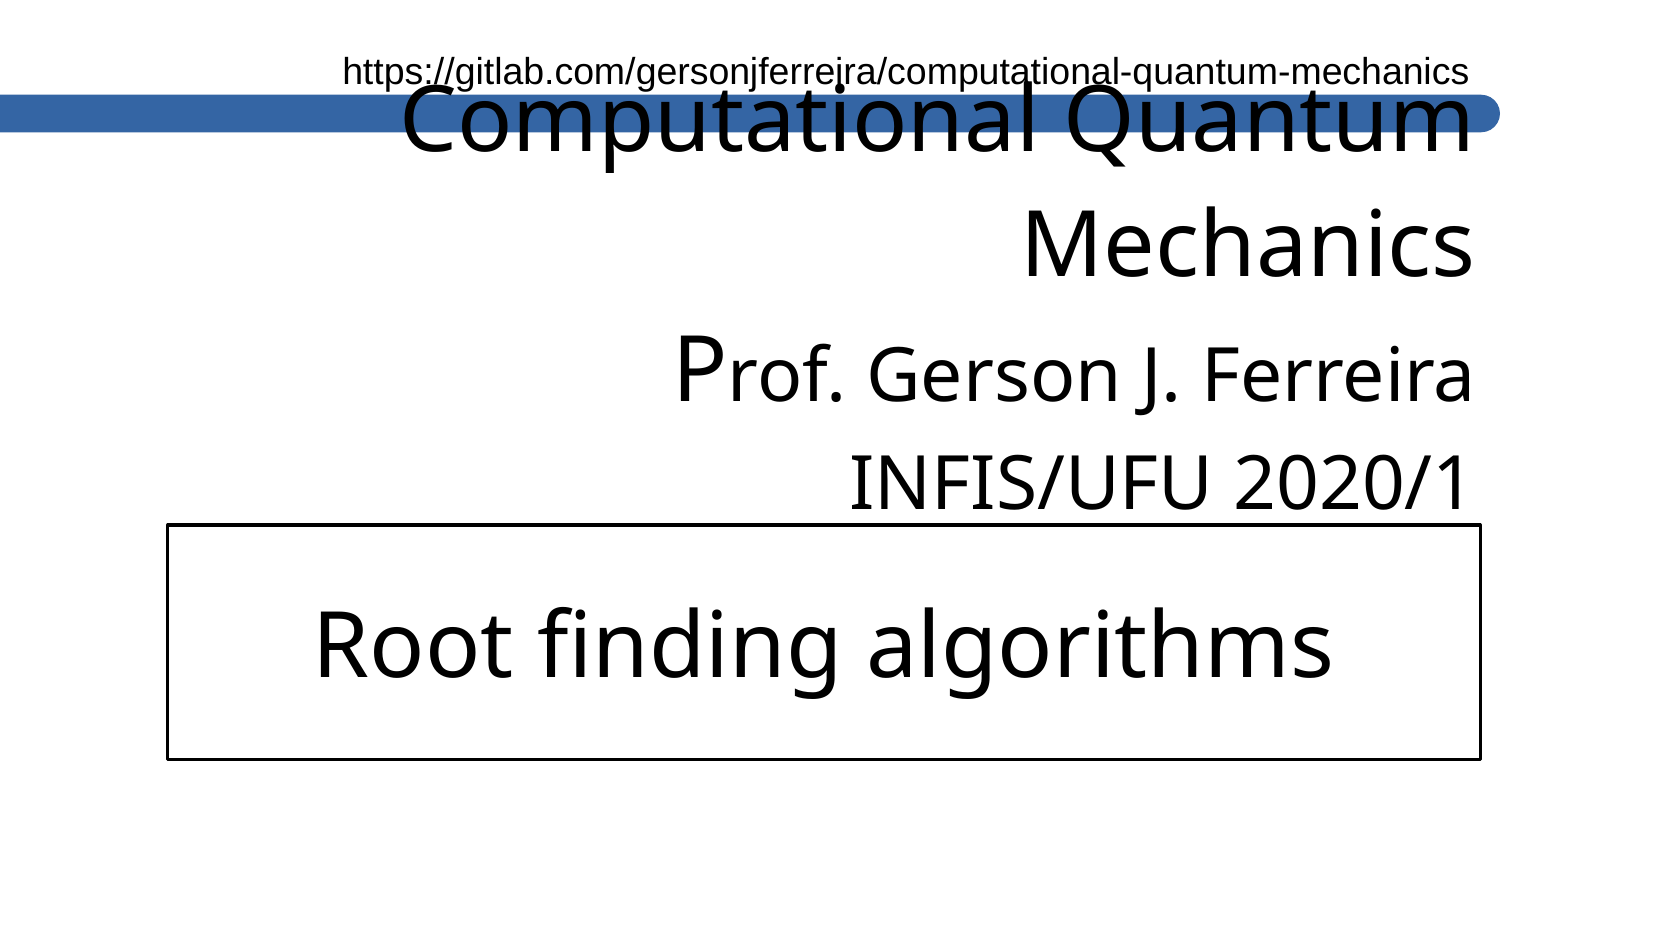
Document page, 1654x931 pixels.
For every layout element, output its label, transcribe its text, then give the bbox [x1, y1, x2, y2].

title Root finding algorithms [167, 525, 1481, 760]
title Computational Quantum Mechanics Prof. Gerson J. Ferreira INFIS/UFU 2020/1 [351, 129, 1477, 456]
text_box https://gitlab.com/gersonjferreira/computational-quantum-mechanics [292, 42, 1501, 100]
